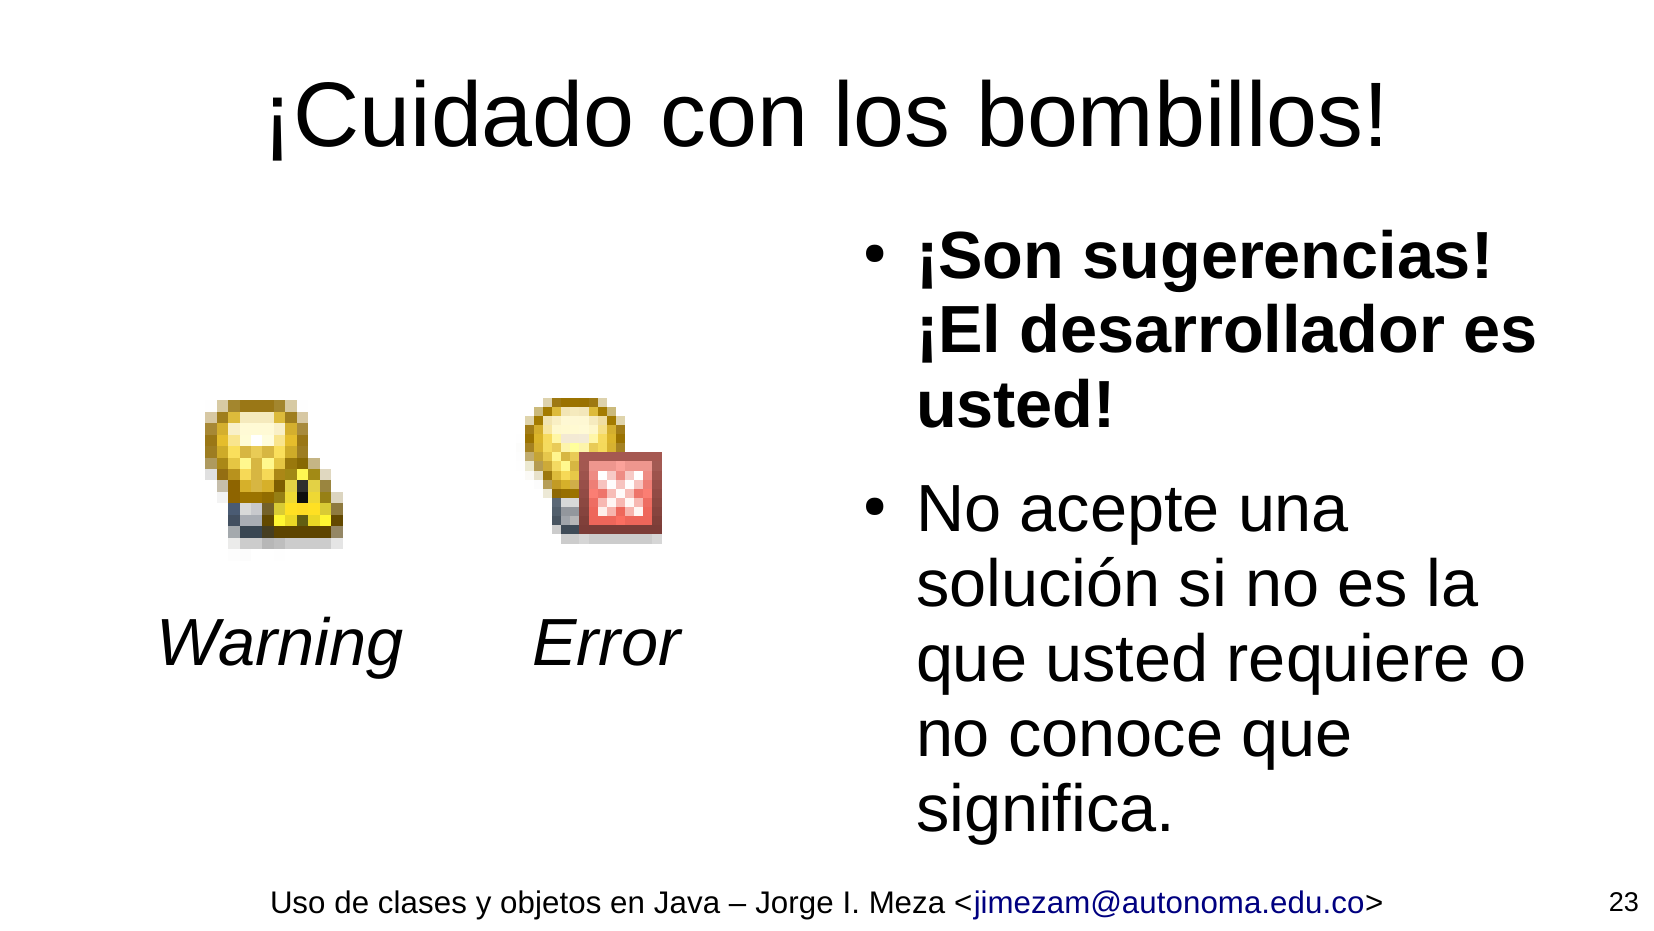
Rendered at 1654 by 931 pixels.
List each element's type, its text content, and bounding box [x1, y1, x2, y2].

picture [516, 398, 662, 544]
title ¡Cuidado con los bombillos! [82, 37, 1571, 193]
picture [160, 378, 343, 561]
list Warning Error [82, 217, 809, 879]
list ¡Son sugerencias! ¡El desarrollador es usted! No acepte una solución si no es la que usted requiere o no conoce que significa. [845, 217, 1572, 879]
